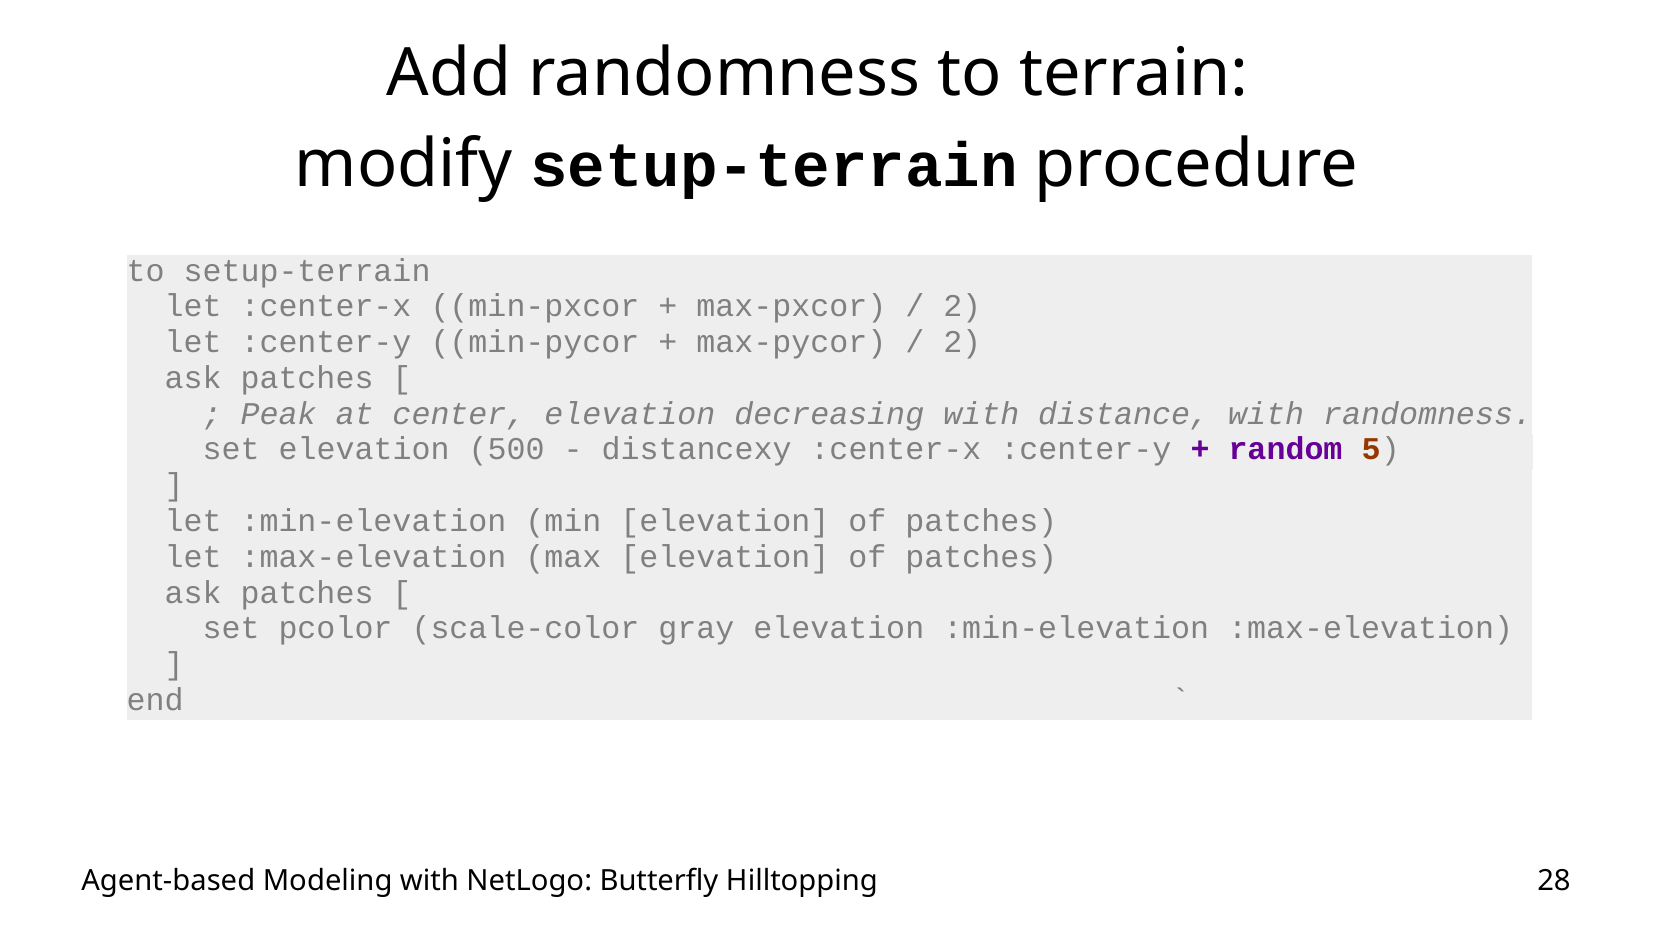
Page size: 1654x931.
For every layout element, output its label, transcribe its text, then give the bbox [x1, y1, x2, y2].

title Add randomness to terrain: modify setup-terrain procedure [82, 32, 1571, 198]
list to setup-terrain let :center-x ((min-pxcor + max-pxcor) / 2) let :center-y ((min-pycor + max-pycor) / 2) ask patches [ ; Peak at center, elevation decreasing with distance, with randomness. set elevation (500 - distancexy :center-x :center-y + random 5) ] let :min-elevation (min [elevation] of patches) let :max-elevation (max [elevation] of patches) ask patches [ set pcolor (scale-color gray elevation :min-elevation :max-elevation) ] end ` [126, 254, 1615, 897]
